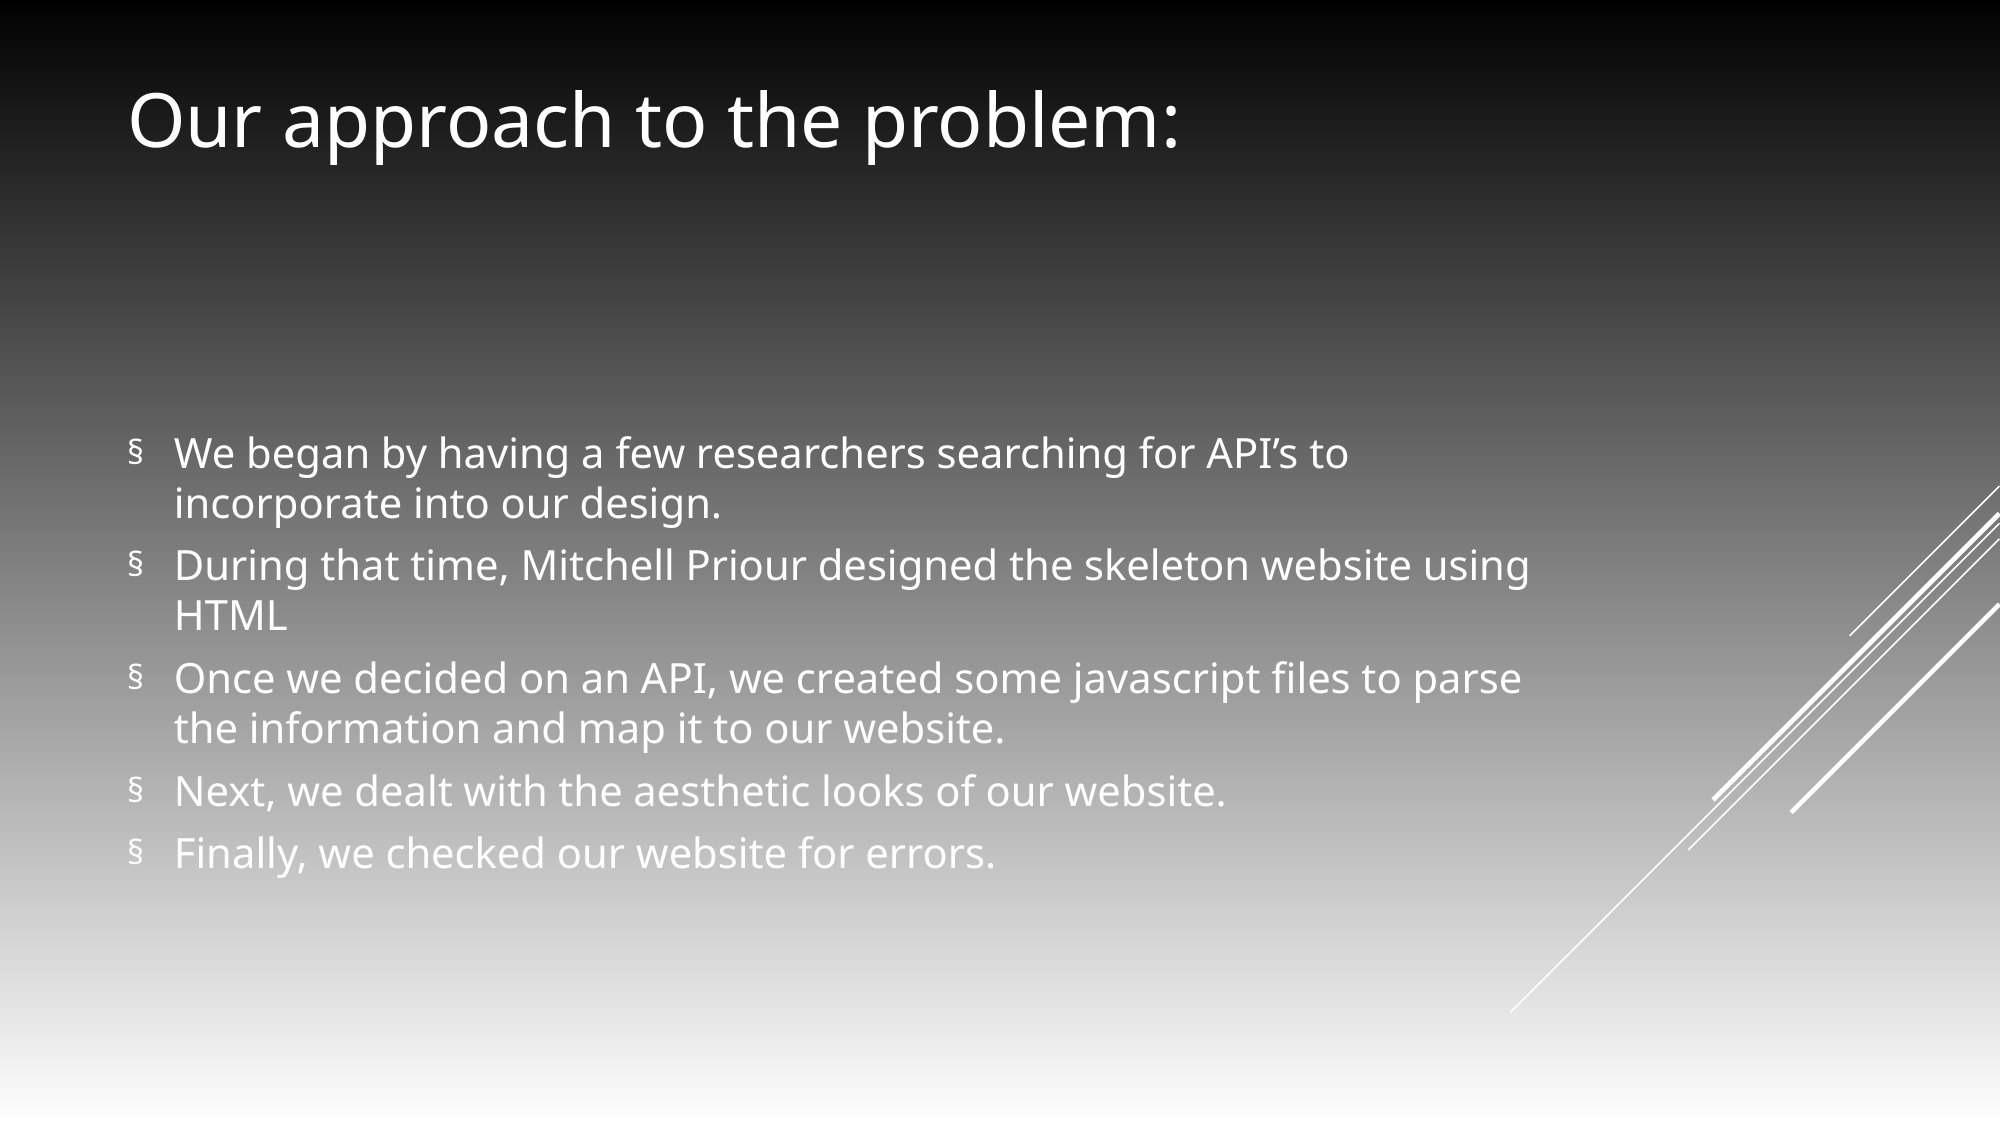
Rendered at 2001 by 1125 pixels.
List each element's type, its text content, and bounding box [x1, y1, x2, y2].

title Our approach to the problem: [112, 65, 1595, 313]
list We began by having a few researchers searching for API’s to incorporate into our design. During that time, Mitchell Priour designed the skeleton website using HTML Once we decided on an API, we created some javascript files to parse the information and map it to our website. Next, we dealt with the aesthetic looks of our website. Finally, we checked our website for errors. [112, 419, 1595, 1013]
